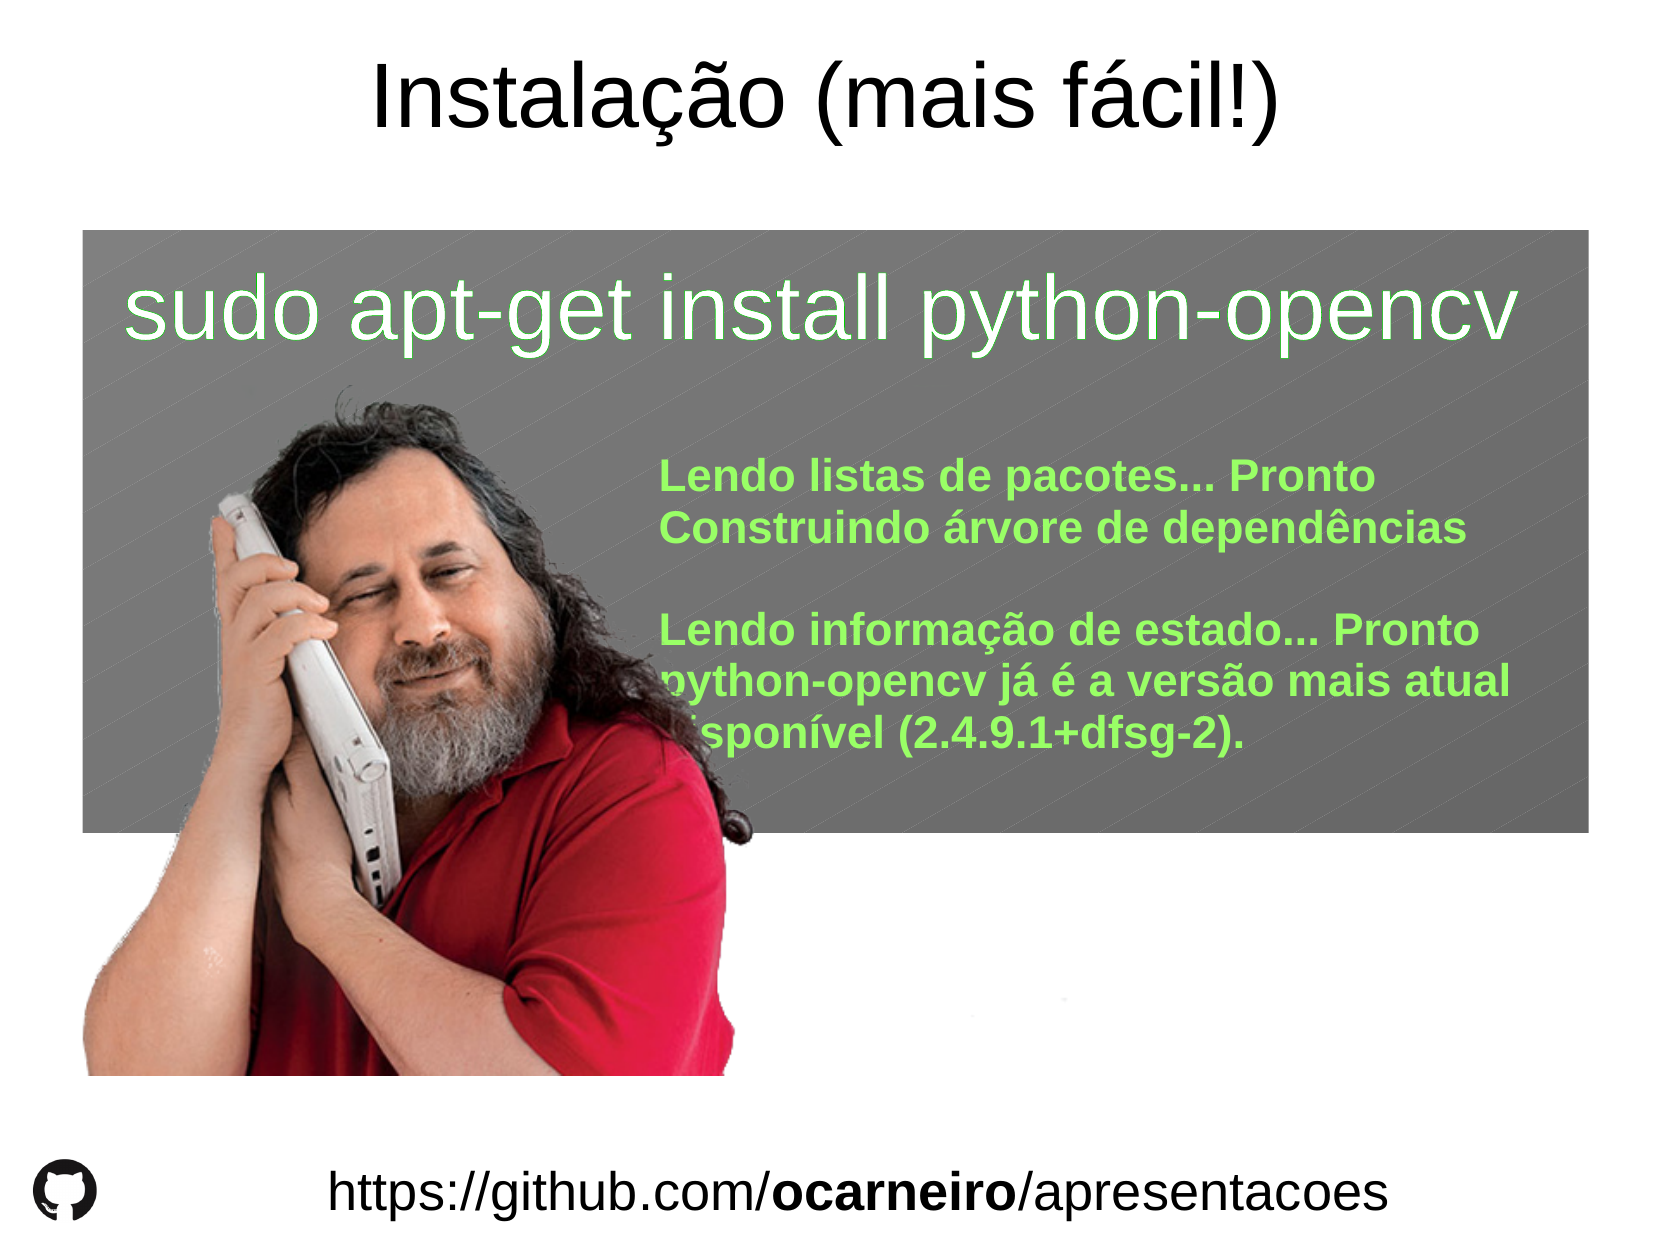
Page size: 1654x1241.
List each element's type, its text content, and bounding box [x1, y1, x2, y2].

title Instalação (mais fácil!) [82, 44, 1571, 147]
picture [29, 1157, 99, 1223]
picture [35, 385, 1087, 1076]
text_box sudo apt-get install python-opencv [82, 230, 1589, 833]
text_box https://github.com/ocarneiro/apresentacoes [106, 1153, 1612, 1241]
text_box Lendo listas de pacotes... Pronto Construindo árvore de dependências Lendo informação de estado... Pronto python-opencv já é a versão mais atual disponível (2.4.9.1+dfsg-2). [1087, 442, 1554, 766]
